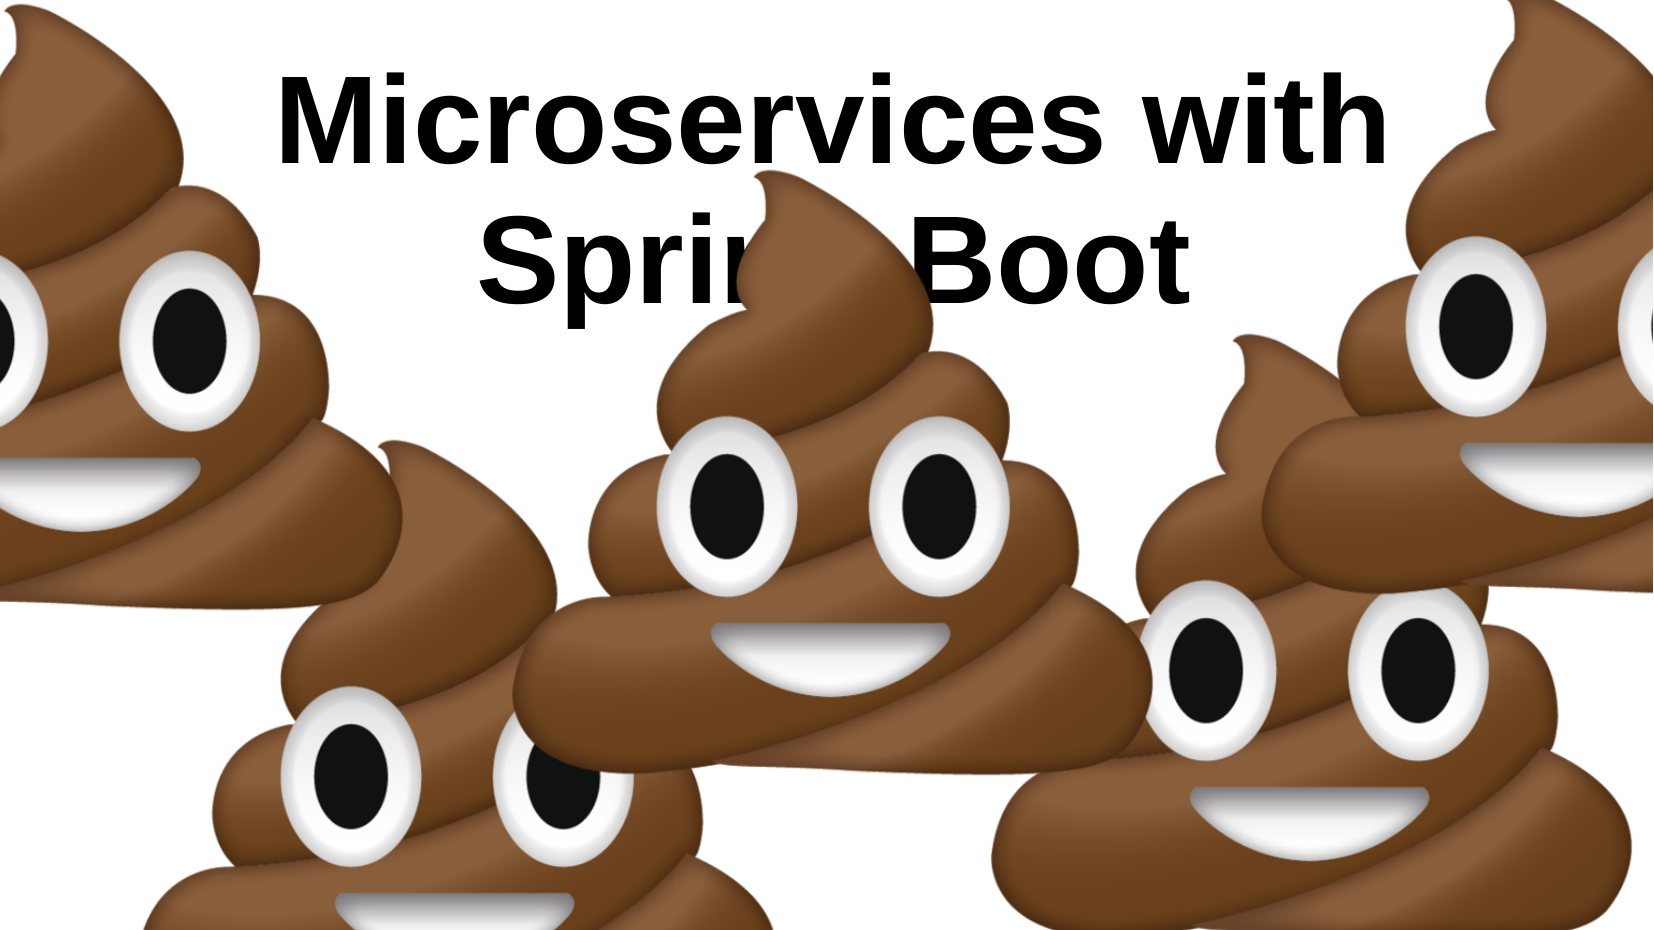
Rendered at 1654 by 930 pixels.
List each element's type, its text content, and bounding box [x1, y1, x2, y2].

picture [0, 0, 1653, 930]
title Microservices with Spring Boot [405, 50, 1259, 330]
